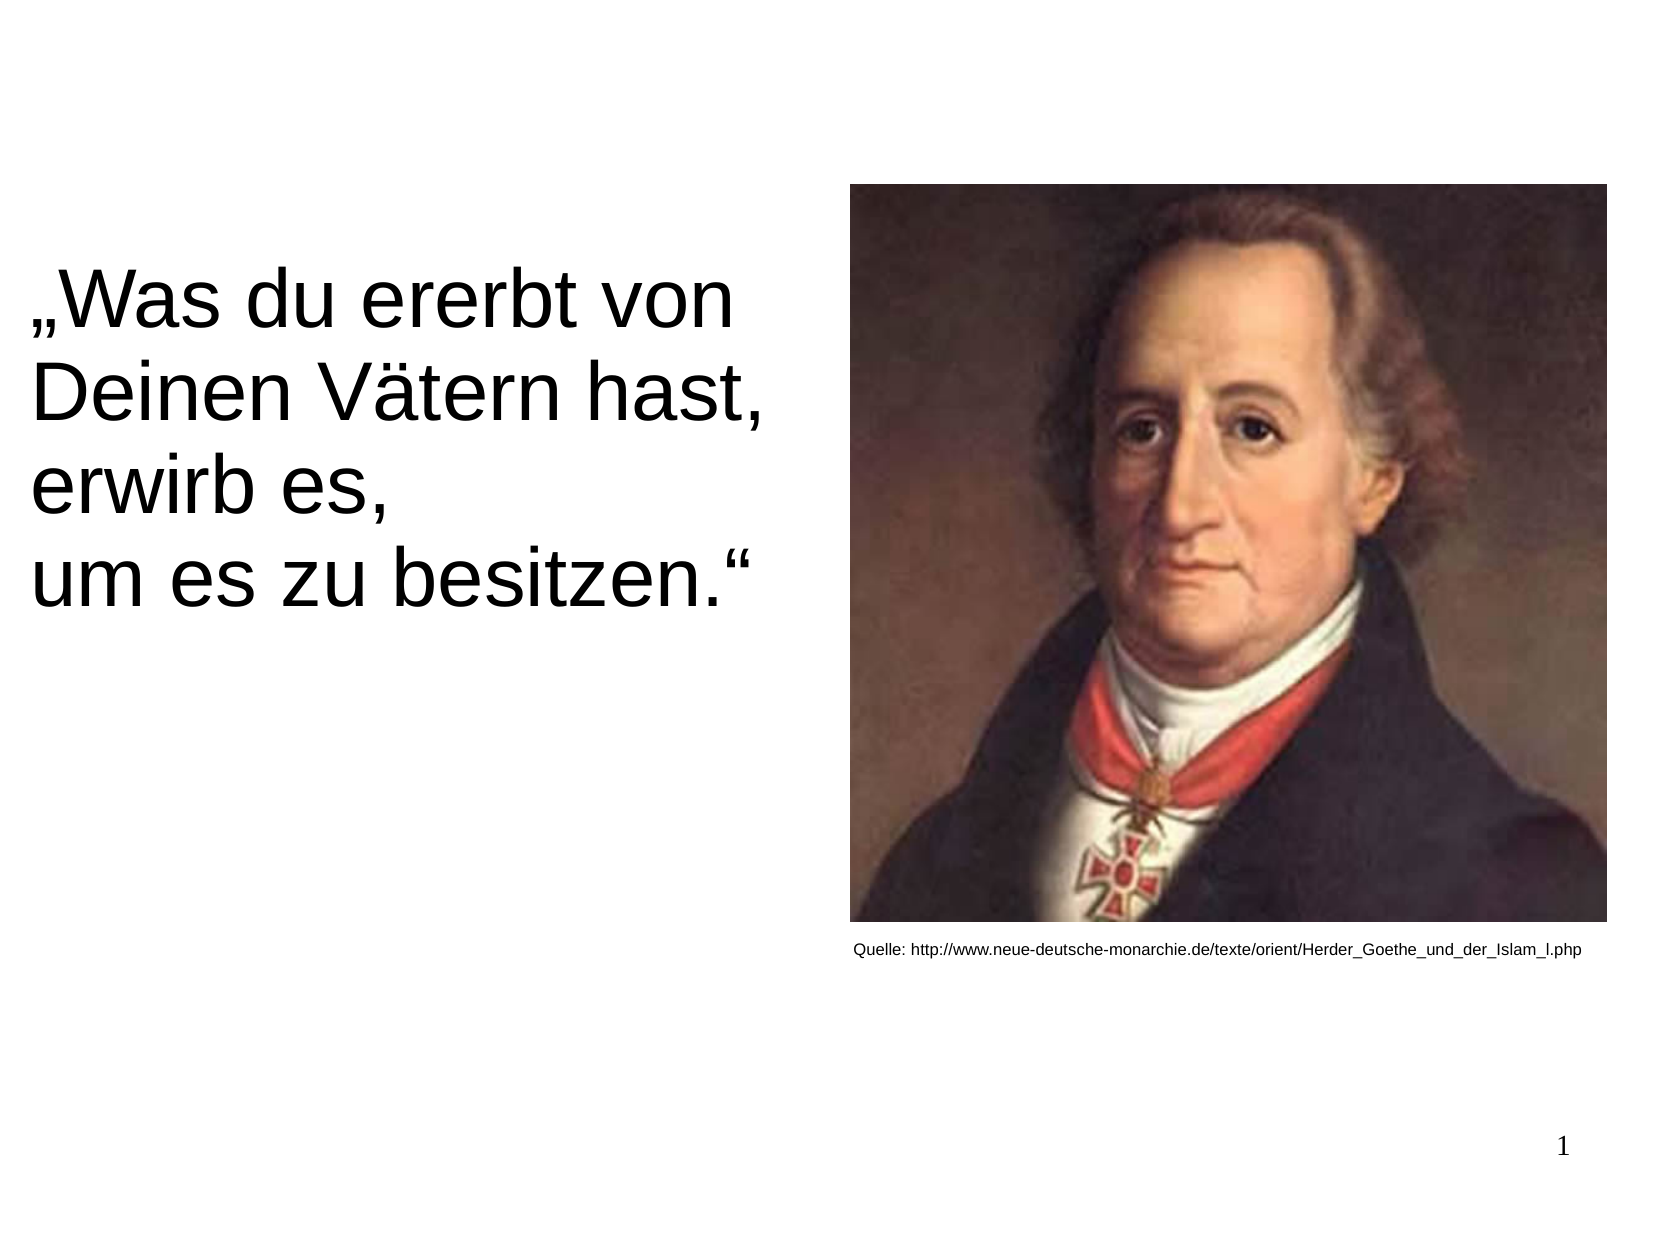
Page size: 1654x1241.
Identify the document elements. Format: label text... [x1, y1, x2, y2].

picture [850, 184, 1607, 922]
text_box „Was du ererbt von Deinen Vätern hast, erwirb es, um es zu besitzen.“ [16, 244, 827, 655]
text_box Quelle: http://www.neue-deutsche-monarchie.de/texte/orient/Herder_Goethe_und_der_Islam_l.php [838, 933, 1607, 1016]
